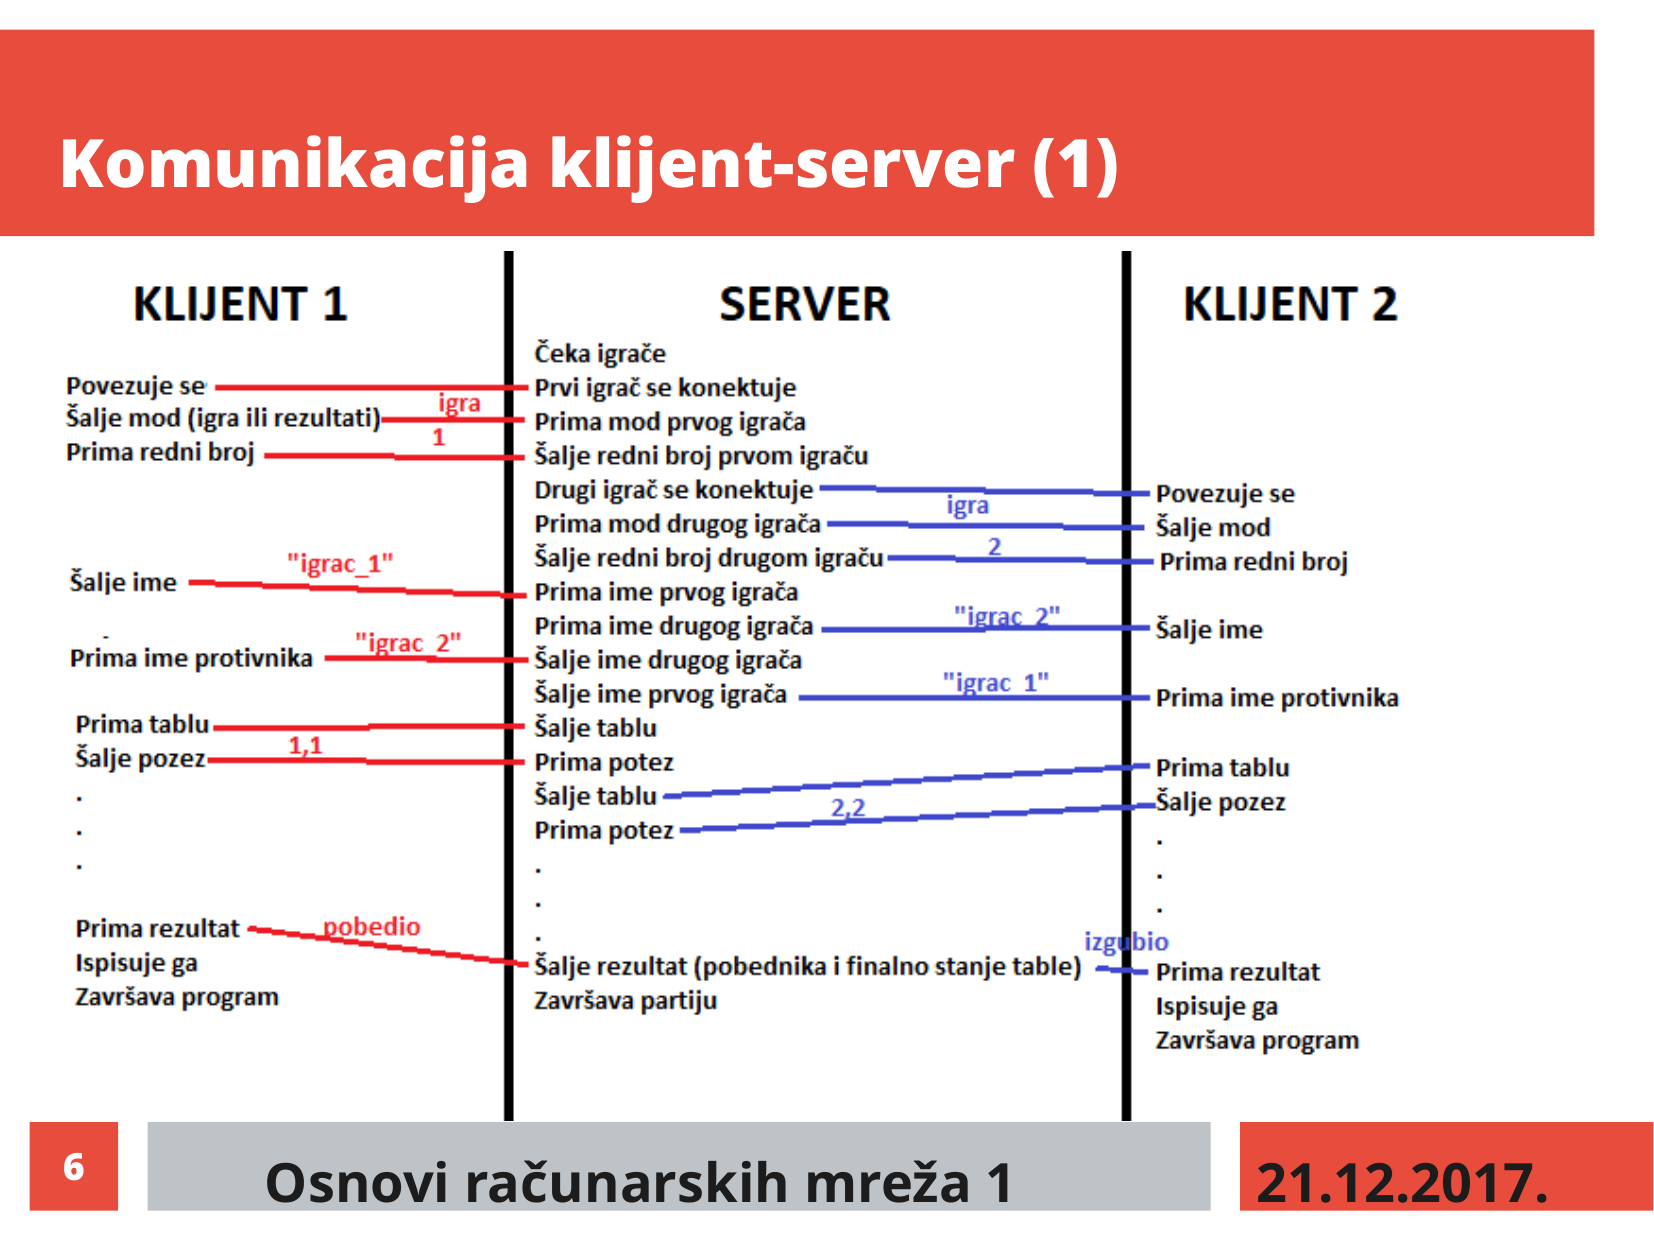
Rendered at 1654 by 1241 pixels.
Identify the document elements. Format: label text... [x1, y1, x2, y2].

text_box 21.12.2017. [1256, 1144, 1634, 1220]
title Komunikacija klijent-server (1) [59, 59, 1595, 207]
text_box Osnovi računarskih mreža 1 [265, 1144, 1132, 1205]
picture [55, 251, 1602, 1121]
